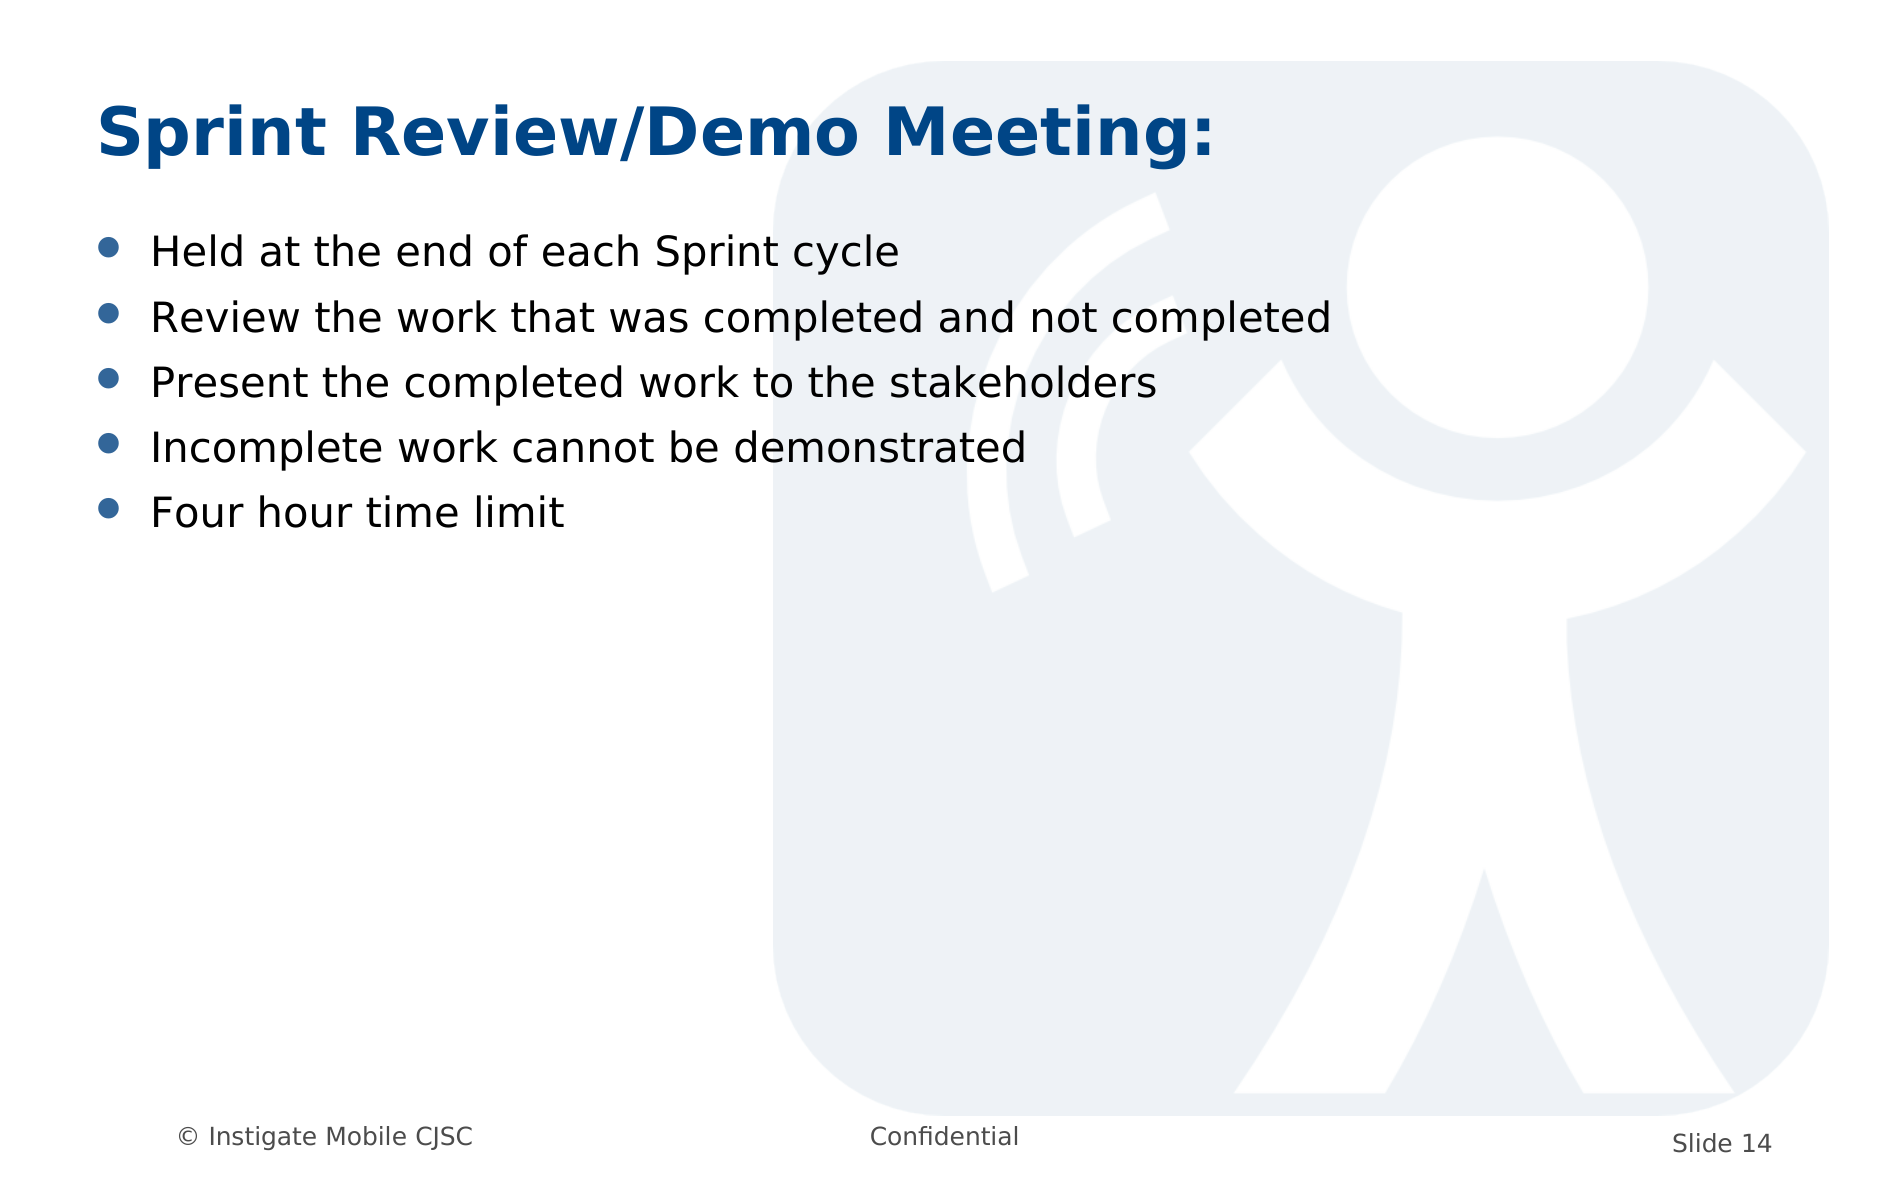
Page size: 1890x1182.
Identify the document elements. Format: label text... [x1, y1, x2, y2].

list Held at the end of each Sprint cycle Review the work that was completed and not completed Present the completed work to the stakeholders Incomplete work cannot be demonstrated Four hour time limit [95, 228, 1795, 914]
title Sprint Review/Demo Meeting: [96, 47, 1794, 217]
